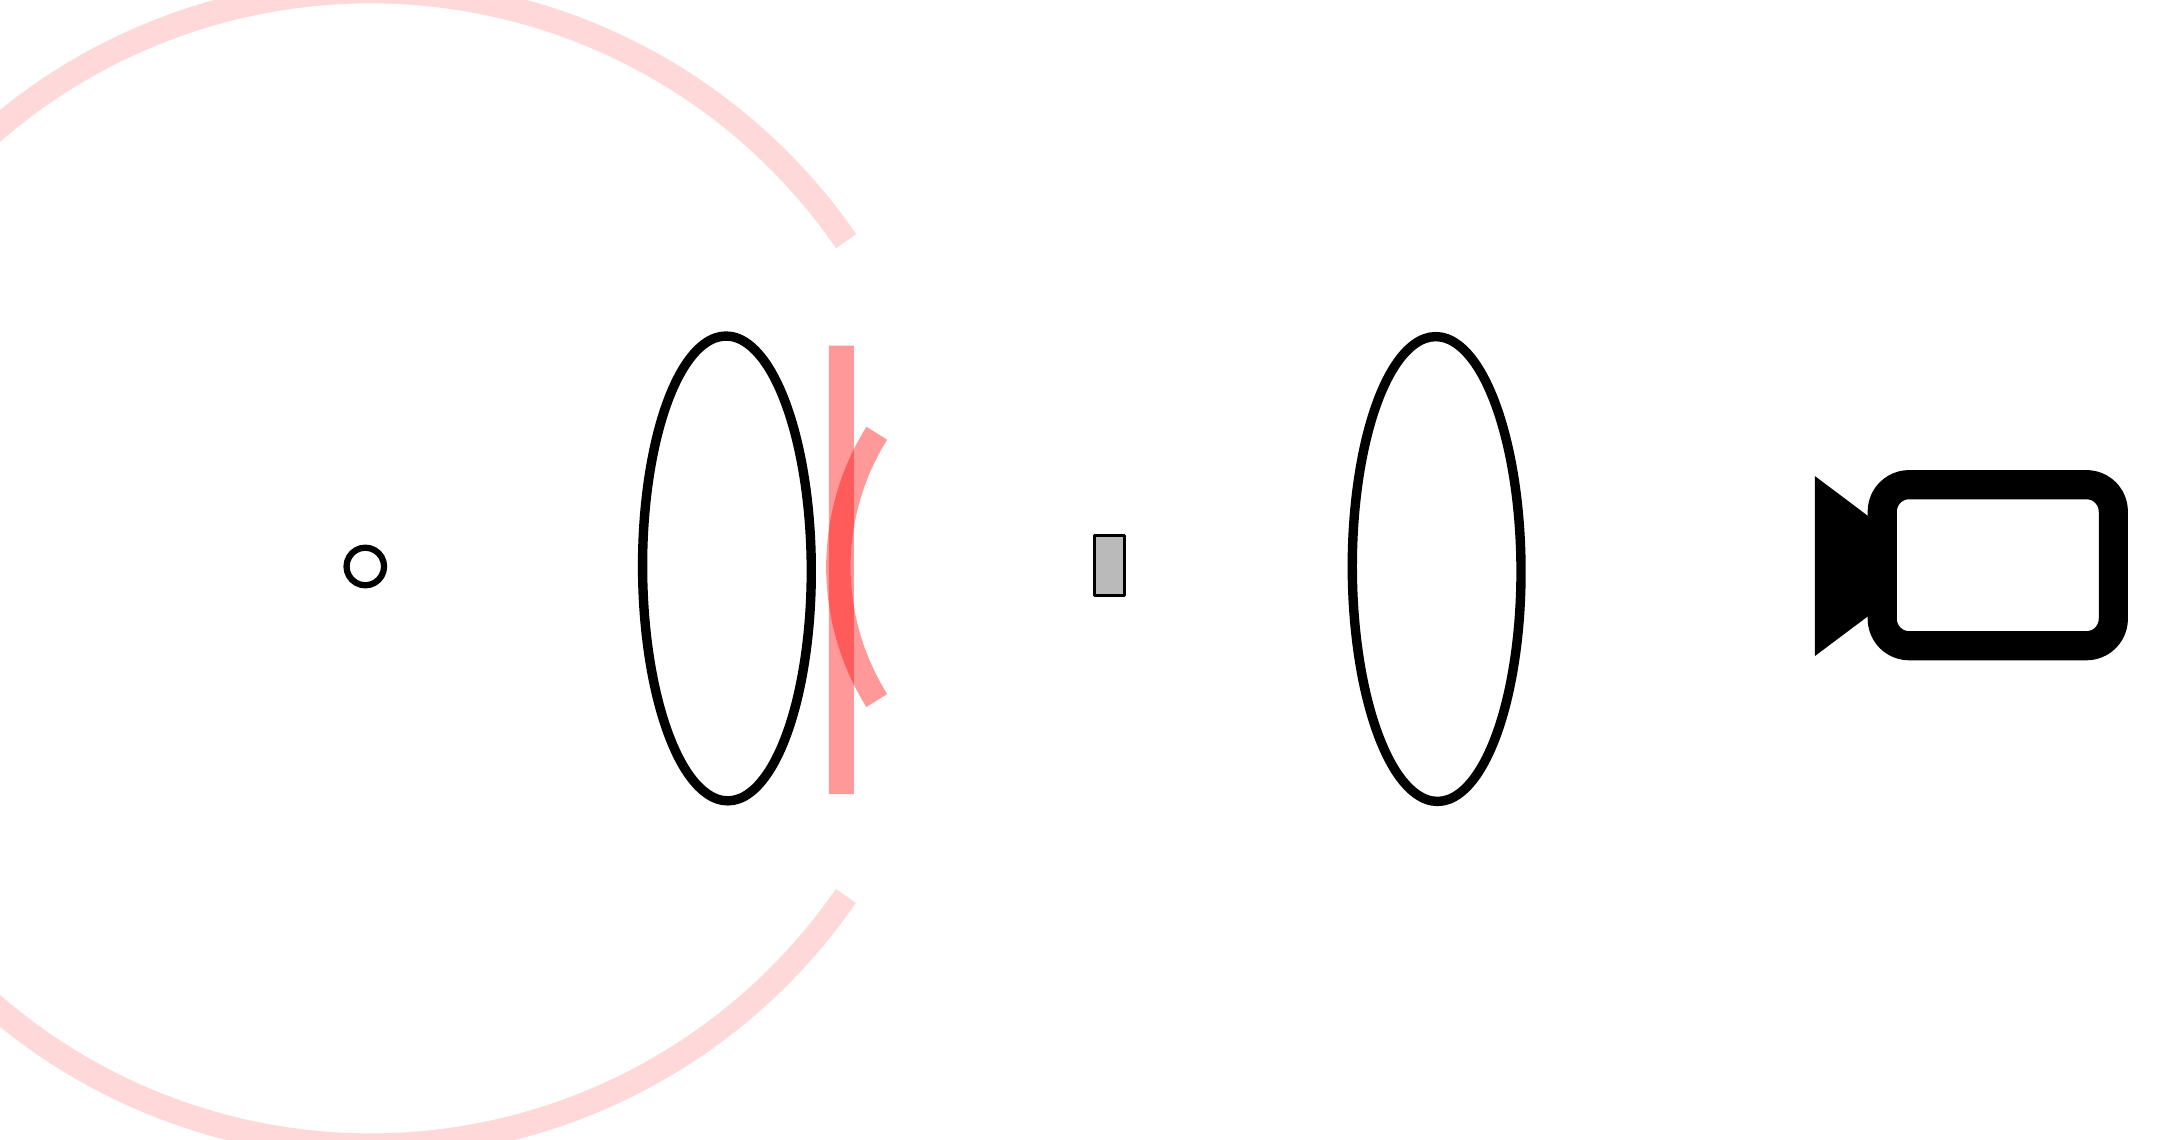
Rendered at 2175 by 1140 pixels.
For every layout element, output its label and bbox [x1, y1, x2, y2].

text_box [0, 0, 1747, 1140]
text_box [1882, 484, 2114, 646]
text_box [1814, 476, 1875, 657]
